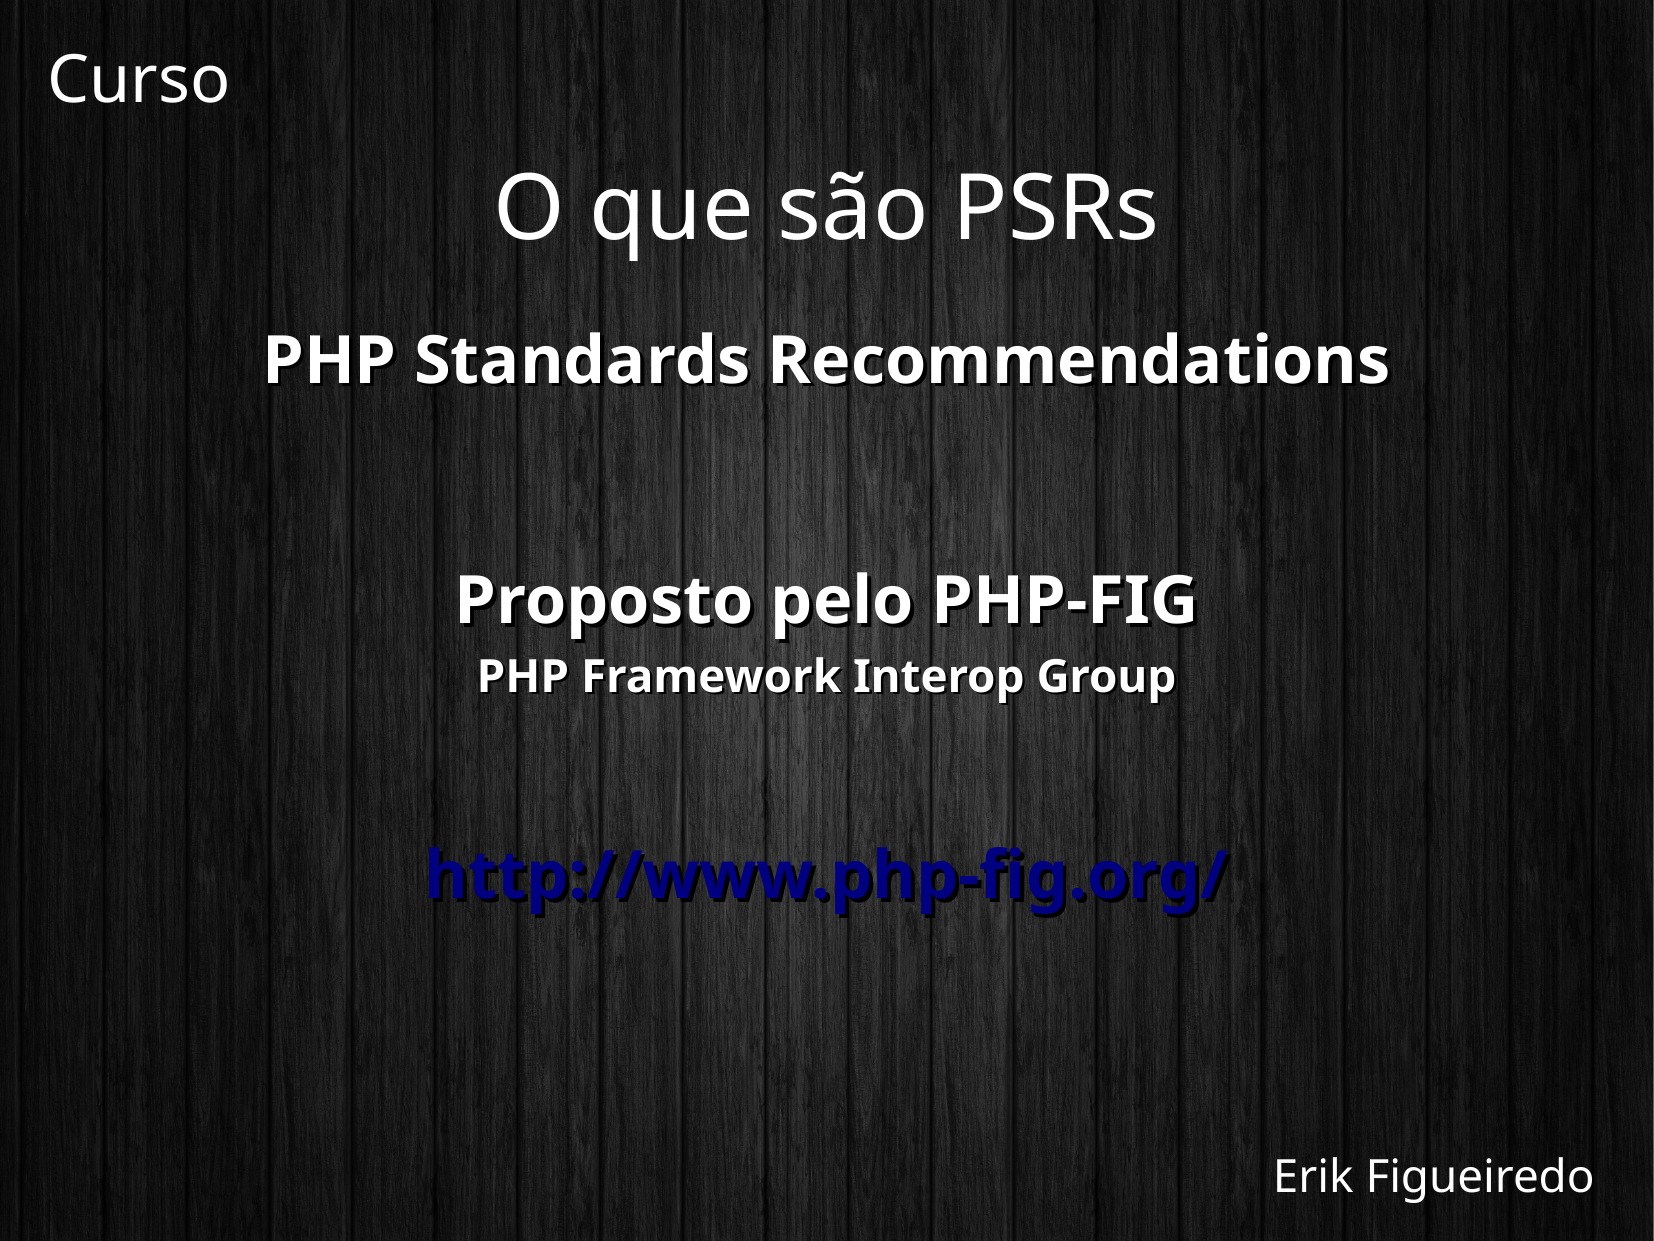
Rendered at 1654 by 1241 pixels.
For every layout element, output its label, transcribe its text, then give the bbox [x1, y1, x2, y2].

text_box Erik Figueiredo [768, 1133, 1595, 1217]
picture [0, 0, 1654, 1241]
list PHP Standards Recommendations Proposto pelo PHP-FIG PHP Framework Interop Group http://www.php-fig.org/ [82, 311, 1571, 1131]
title O que são PSRs [82, 129, 1571, 278]
text_box Curso [47, 35, 1087, 119]
